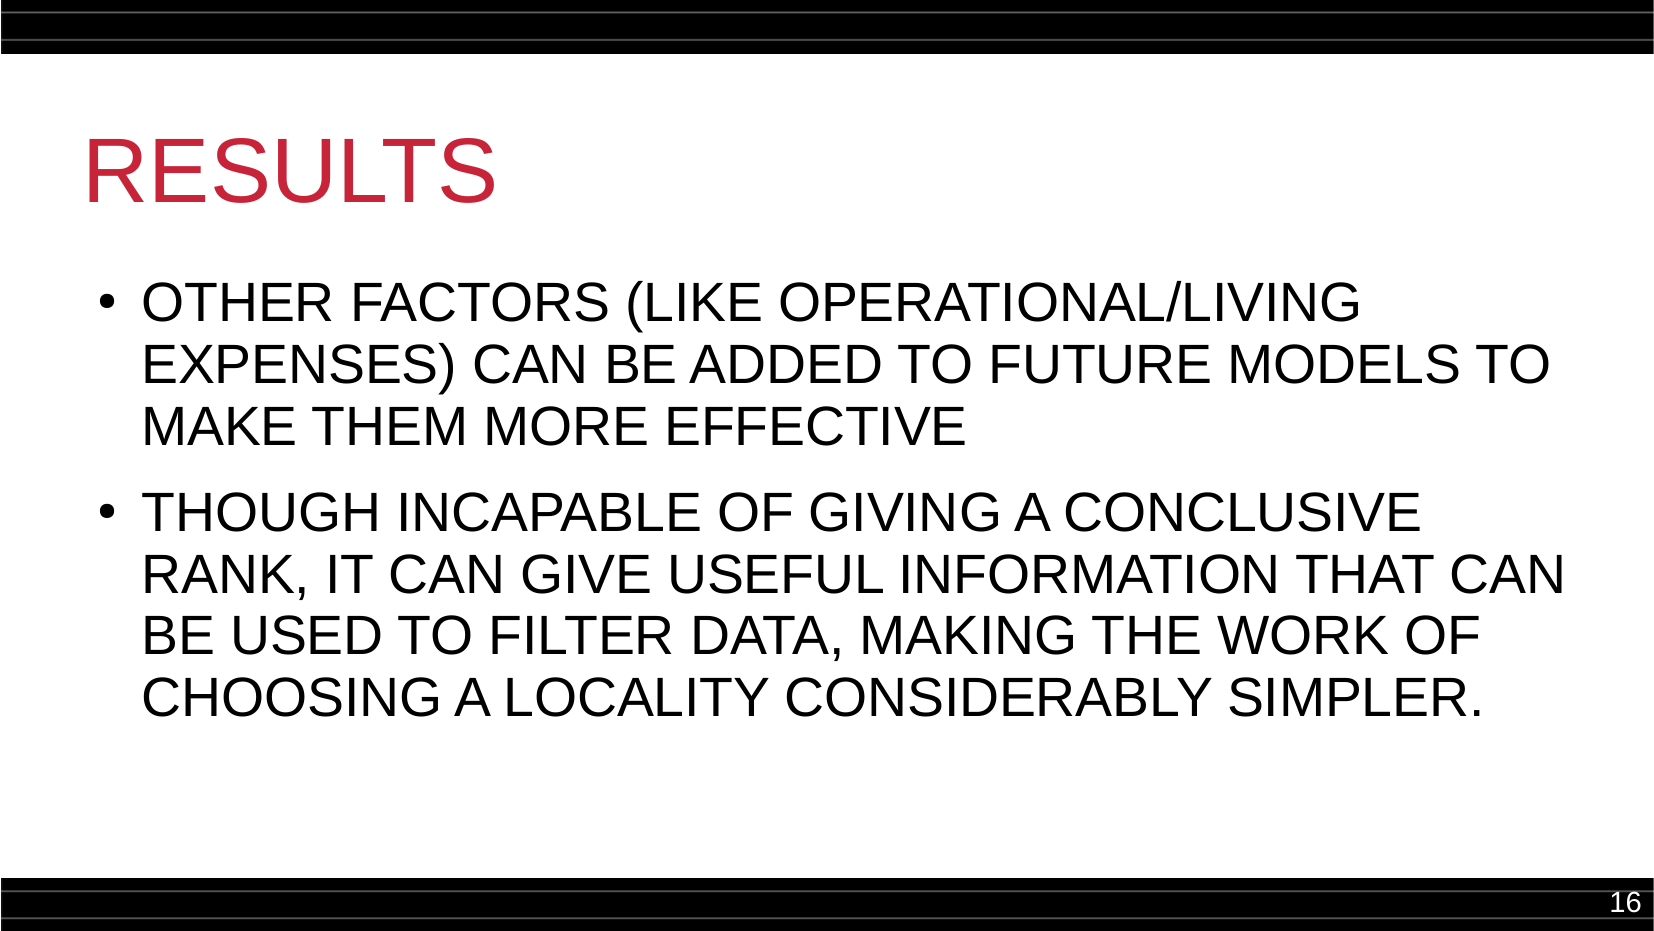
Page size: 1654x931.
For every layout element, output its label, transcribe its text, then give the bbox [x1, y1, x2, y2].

picture [1, 878, 1654, 931]
title RESULTS [82, 92, 1571, 249]
picture [1, 0, 1654, 54]
list OTHER FACTORS (LIKE OPERATIONAL/LIVING EXPENSES) CAN BE ADDED TO FUTURE MODELS TO MAKE THEM MORE EFFECTIVE THOUGH INCAPABLE OF GIVING A CONCLUSIVE RANK, IT CAN GIVE USEFUL INFORMATION THAT CAN BE USED TO FILTER DATA, MAKING THE WORK OF CHOOSING A LOCALITY CONSIDERABLY SIMPLER. [82, 271, 1571, 758]
